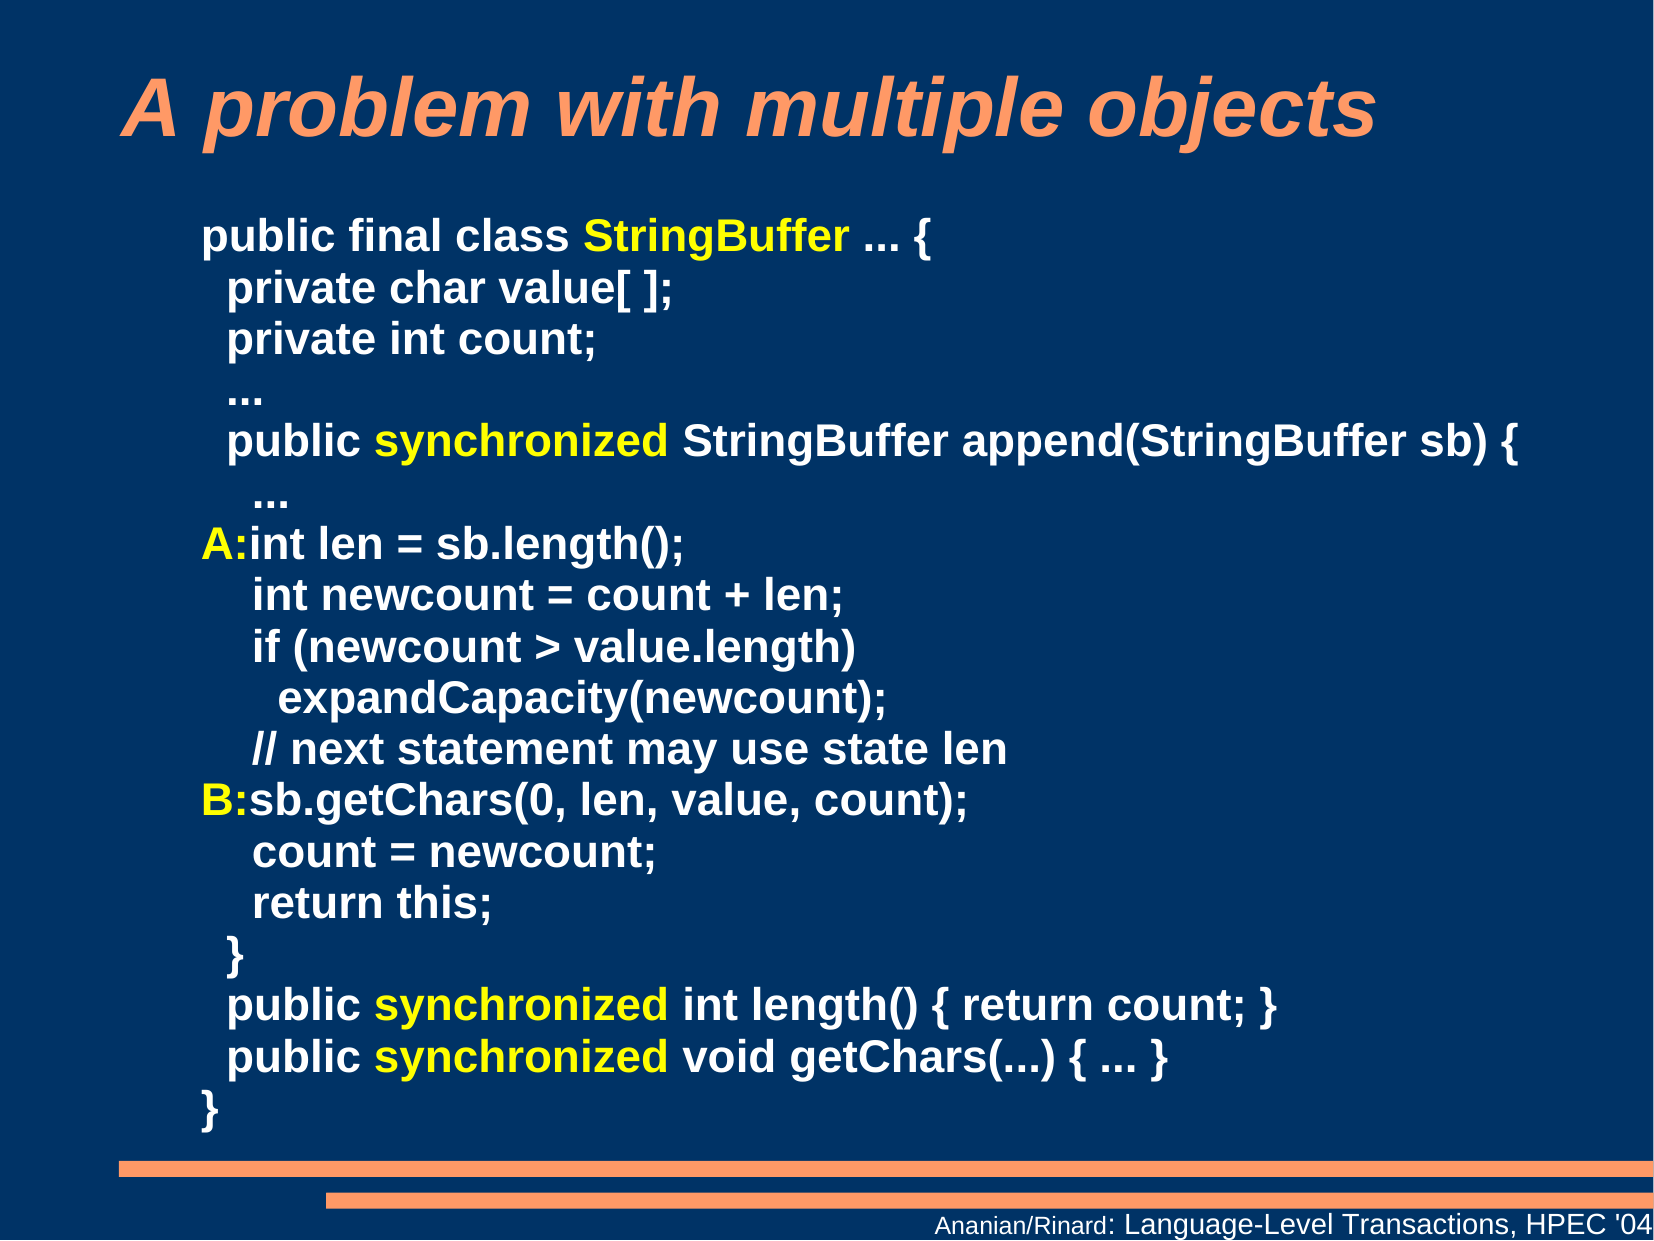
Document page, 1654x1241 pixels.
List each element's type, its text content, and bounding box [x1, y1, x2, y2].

text_box public final class StringBuffer ... { private char value[ ]; private int count; ... public synchronized StringBuffer append(StringBuffer sb) { ... A:int len = sb.length(); int newcount = count + len; if (newcount > value.length) expandCapacity(newcount); // next statement may use state len B:sb.getChars(0, len, value, count); count = newcount; return this; } public synchronized int length() { return count; } public synchronized void getChars(...) { ... } } [200, 210, 1525, 1134]
title A problem with multiple objects [121, 46, 1534, 170]
